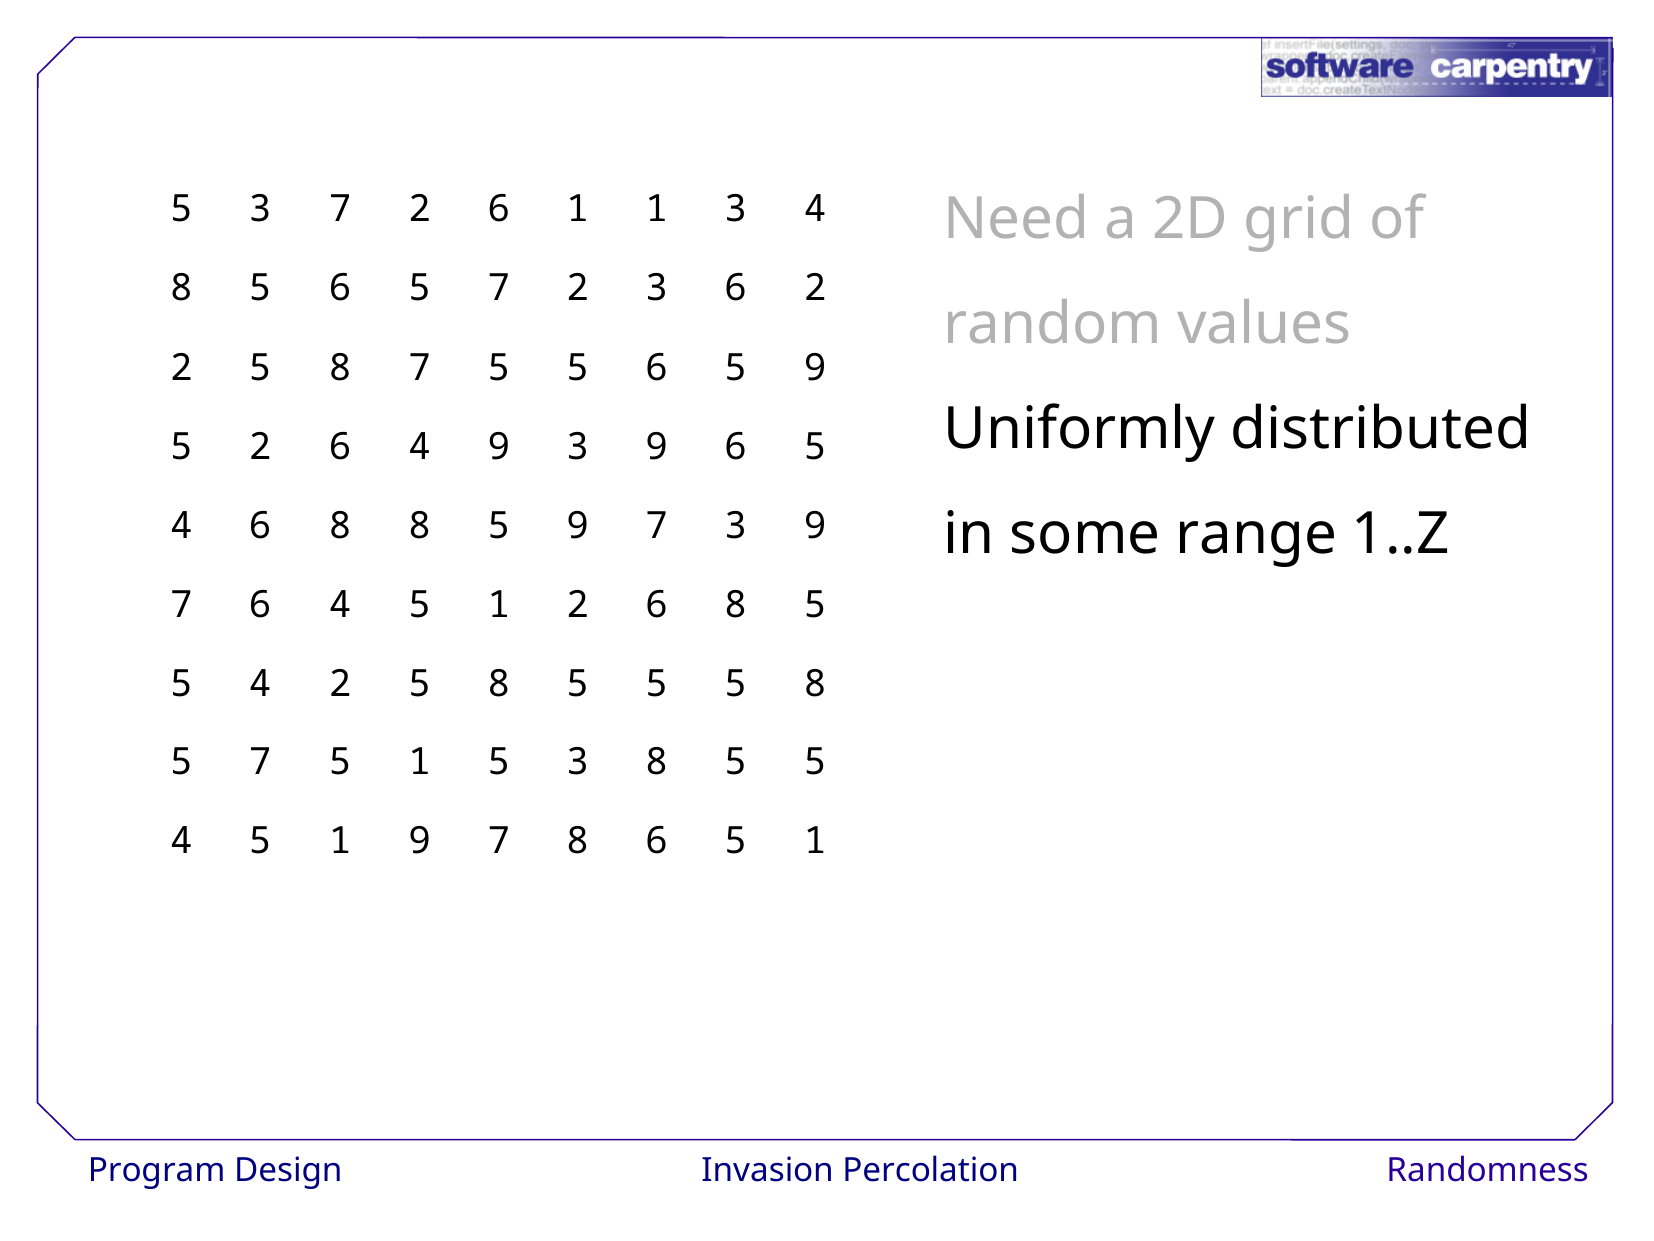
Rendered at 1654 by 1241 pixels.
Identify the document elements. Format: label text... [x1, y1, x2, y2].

table_cell 7 [459, 245, 538, 326]
table_cell 5 [142, 404, 221, 483]
table_cell 5 [696, 641, 775, 720]
table_cell 6 [696, 404, 775, 483]
table_cell 5 [459, 483, 538, 562]
table_cell 5 [617, 641, 696, 720]
table_cell 5 [775, 404, 855, 483]
table_cell 5 [380, 641, 459, 720]
table_cell 6 [221, 483, 300, 562]
table_cell 8 [775, 641, 855, 720]
table_cell 6 [617, 562, 696, 641]
table_cell 5 [696, 799, 775, 878]
table_cell 5 [538, 326, 617, 404]
table_cell 8 [300, 326, 380, 404]
table_cell 5 [380, 245, 459, 326]
table_cell 5 [221, 326, 300, 404]
table_cell 5 [221, 799, 300, 878]
table_cell 8 [380, 483, 459, 562]
table_cell 6 [300, 404, 380, 483]
table_cell 1 [300, 799, 380, 878]
table_header 1 [617, 166, 696, 245]
table_cell 8 [538, 799, 617, 878]
table_cell 2 [300, 641, 380, 720]
table_cell 5 [775, 720, 855, 799]
table_cell 1 [775, 799, 855, 878]
table_cell 5 [300, 720, 380, 799]
table_cell 6 [300, 245, 380, 326]
table_cell 4 [142, 799, 221, 878]
table_cell 9 [775, 326, 855, 404]
table_cell 5 [459, 326, 538, 404]
table_header 7 [300, 166, 380, 245]
table_cell 9 [538, 483, 617, 562]
table_cell 8 [300, 483, 380, 562]
table_header 5 [142, 166, 221, 245]
table_cell 1 [459, 562, 538, 641]
table_cell 7 [459, 799, 538, 878]
table_cell 9 [617, 404, 696, 483]
text_box Need a 2D grid of random values Uniformly distributed in some range 1..Z [928, 137, 1546, 574]
table_cell 7 [142, 562, 221, 641]
picture [1261, 39, 1613, 97]
table_cell 5 [142, 641, 221, 720]
table_cell 5 [142, 720, 221, 799]
table_cell 6 [221, 562, 300, 641]
table_cell 8 [617, 720, 696, 799]
table_cell 8 [142, 245, 221, 326]
table_cell 6 [696, 245, 775, 326]
table_cell 7 [617, 483, 696, 562]
table_cell 1 [380, 720, 459, 799]
table_cell 2 [775, 245, 855, 326]
table_cell 5 [459, 720, 538, 799]
table_header 3 [221, 166, 300, 245]
table_cell 9 [380, 799, 459, 878]
table_header 6 [459, 166, 538, 245]
table_cell 2 [221, 404, 300, 483]
table_cell 5 [380, 562, 459, 641]
table_cell 3 [696, 483, 775, 562]
table_cell 9 [775, 483, 855, 562]
table_header 4 [775, 166, 855, 245]
table_header 1 [538, 166, 617, 245]
table_cell 5 [221, 245, 300, 326]
table_cell 2 [538, 562, 617, 641]
table_cell 5 [538, 641, 617, 720]
table_cell 3 [617, 245, 696, 326]
table_cell 5 [696, 326, 775, 404]
table_cell 4 [380, 404, 459, 483]
table_header 2 [380, 166, 459, 245]
table_cell 4 [300, 562, 380, 641]
table_cell 6 [617, 326, 696, 404]
table_cell 5 [696, 720, 775, 799]
table_header 3 [696, 166, 775, 245]
table_cell 3 [538, 720, 617, 799]
table_cell 8 [696, 562, 775, 641]
table_cell 6 [617, 799, 696, 878]
table_cell 3 [538, 404, 617, 483]
table_cell 4 [221, 641, 300, 720]
table_cell 5 [775, 562, 855, 641]
table_cell 2 [538, 245, 617, 326]
table_cell 4 [142, 483, 221, 562]
table_cell 7 [221, 720, 300, 799]
table_cell 7 [380, 326, 459, 404]
table_cell 9 [459, 404, 538, 483]
table_cell 2 [142, 326, 221, 404]
table_cell 8 [459, 641, 538, 720]
